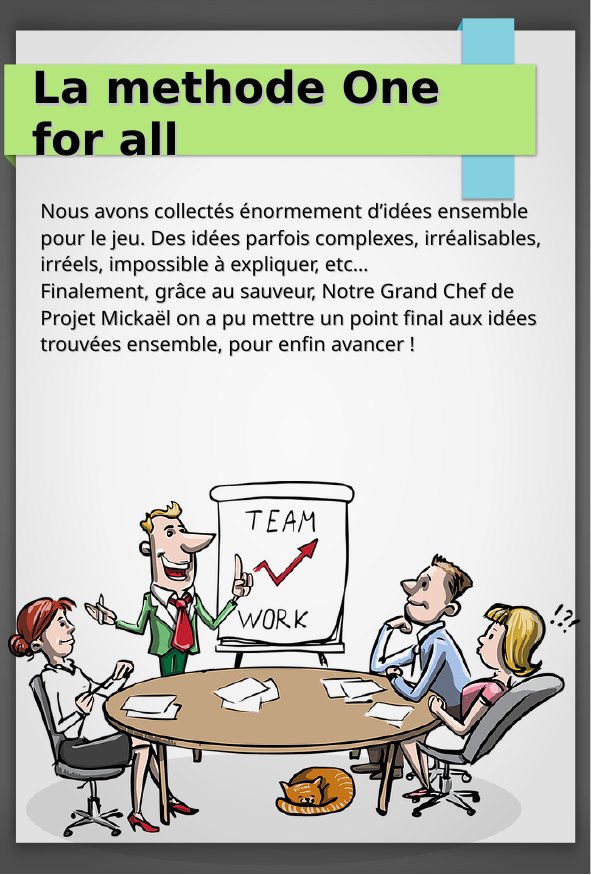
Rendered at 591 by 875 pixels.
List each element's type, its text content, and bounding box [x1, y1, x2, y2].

text_box La methode One for all [17, 55, 523, 174]
picture [0, 0, 591, 874]
text_box Nous avons collectés énormement d’idées ensemble pour le jeu. Des idées parfois complexes, irréalisables, irréels, impossible à expliquer, etc… Finalement, grâce au sauveur, Notre Grand Chef de Projet Mickaël on a pu mettre un point final aux idées trouvées ensemble, pour enfin avancer ! [25, 189, 558, 482]
